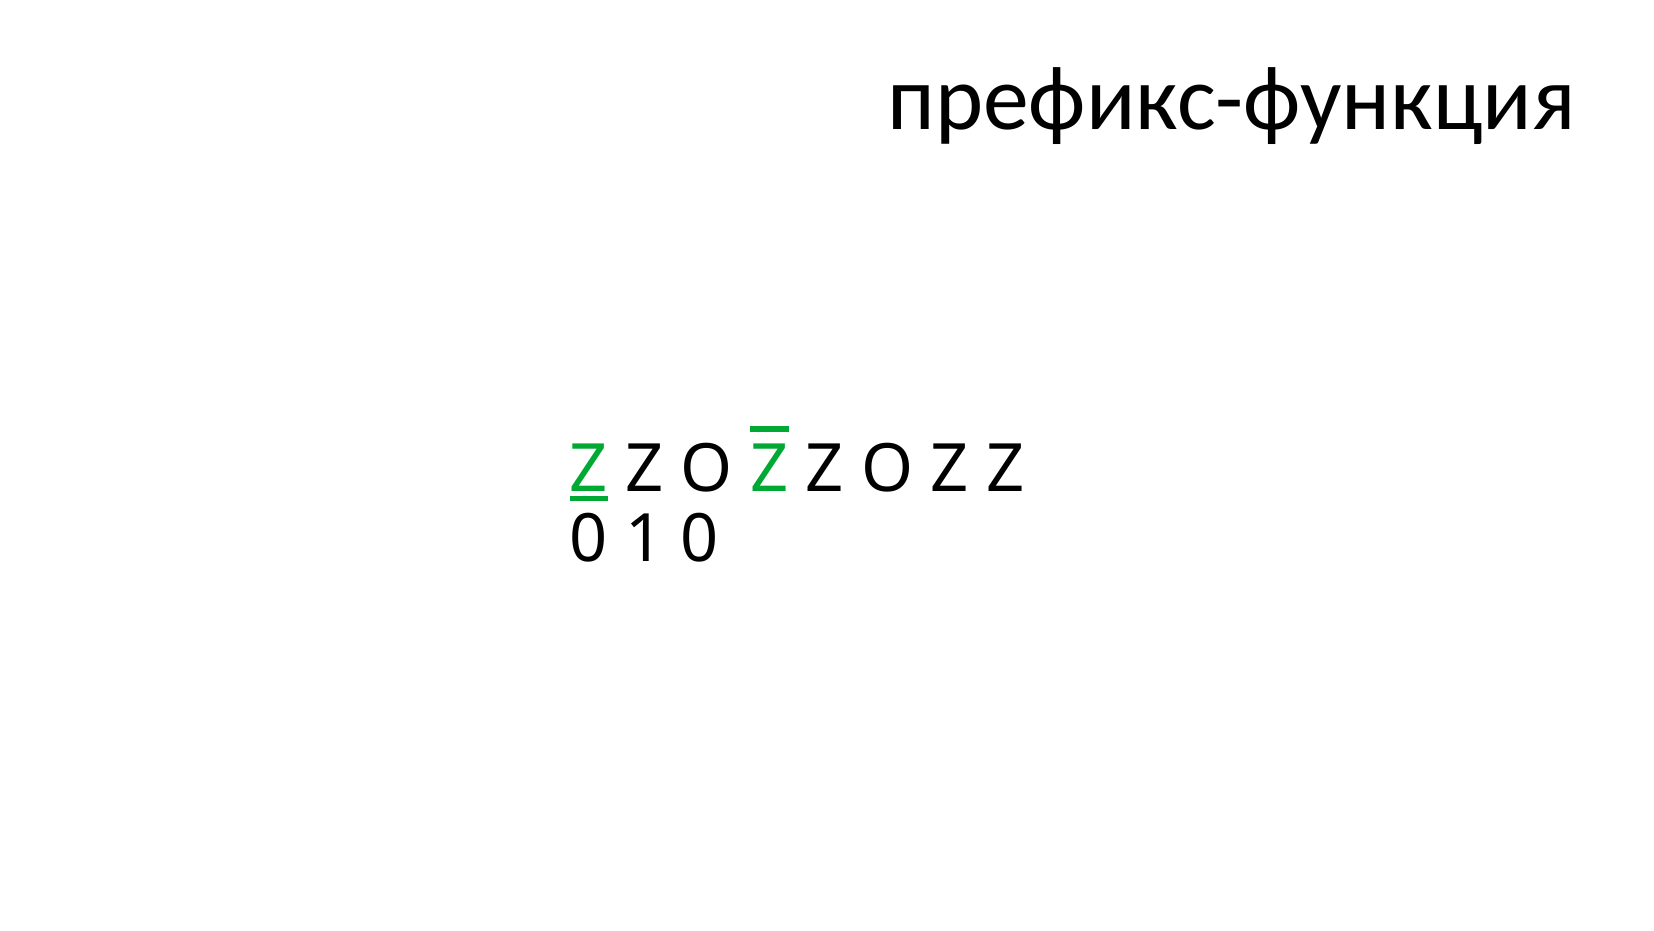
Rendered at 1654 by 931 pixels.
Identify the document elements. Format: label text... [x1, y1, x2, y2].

text_box 0 1 0 [555, 483, 752, 582]
text_box Z Z O Z Z O Z Z [555, 412, 1086, 511]
title префикс-функция [88, 29, 1577, 185]
